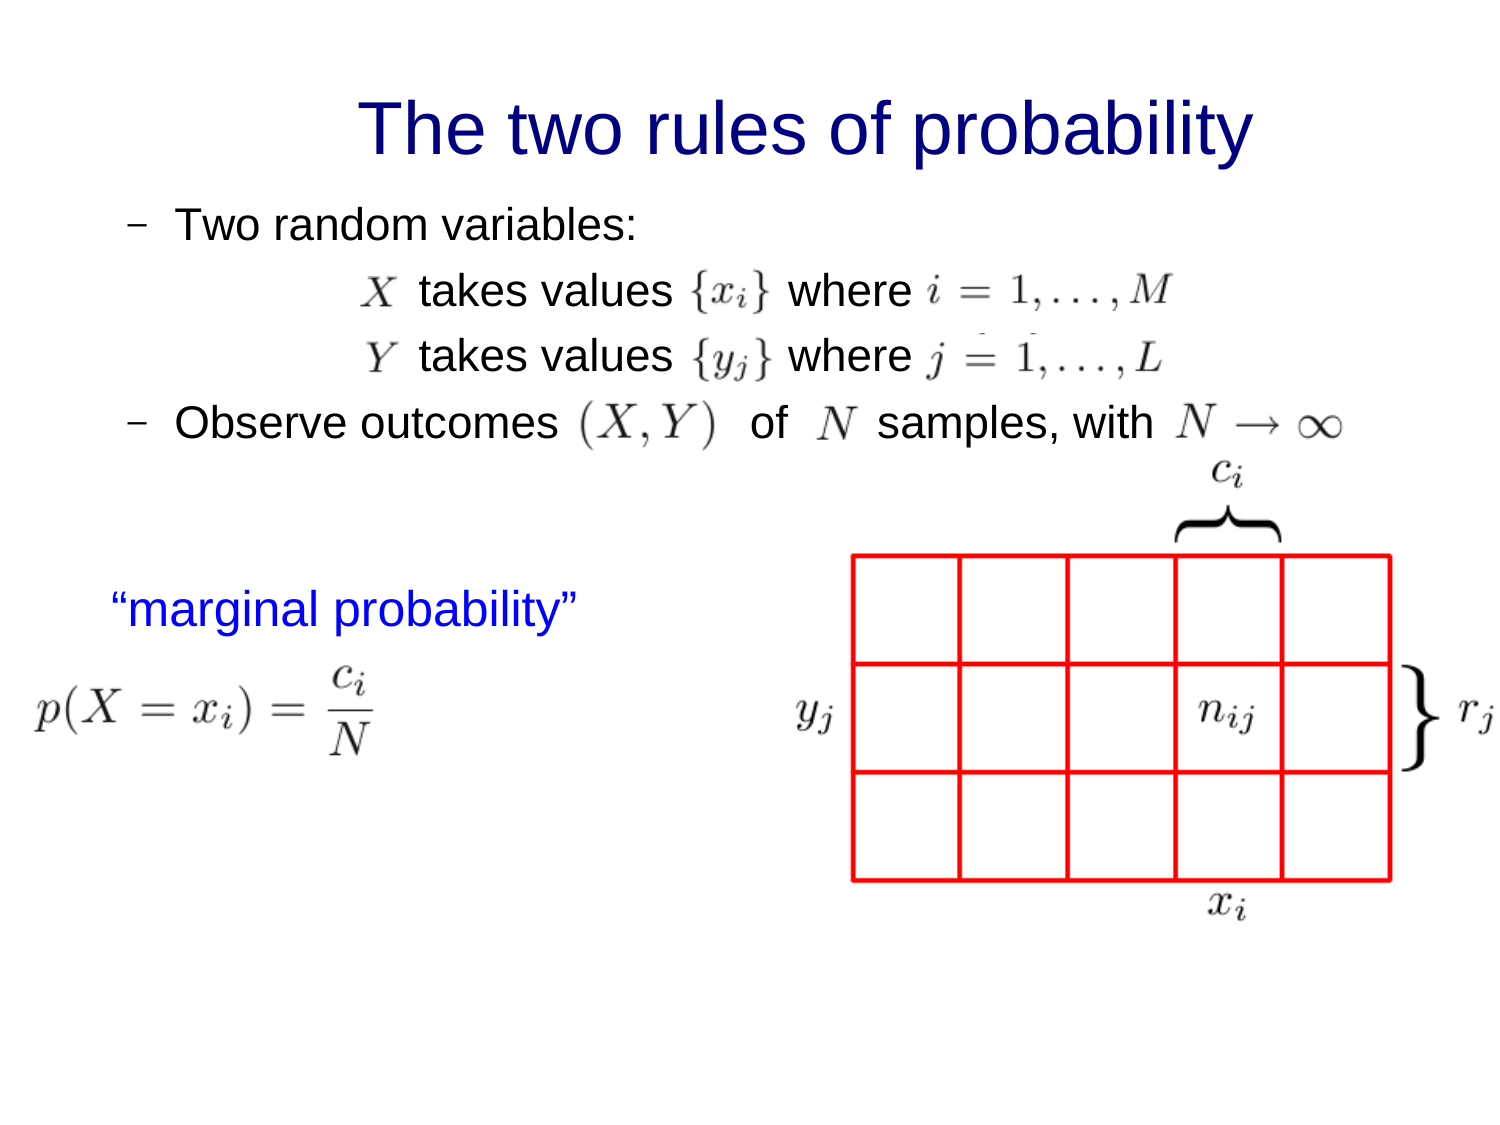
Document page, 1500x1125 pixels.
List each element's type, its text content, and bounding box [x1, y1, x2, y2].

picture [578, 390, 719, 457]
picture [926, 267, 1174, 311]
picture [1166, 393, 1348, 454]
picture [684, 261, 772, 319]
title The two rules of probability [149, 65, 1463, 179]
picture [363, 337, 401, 377]
picture [690, 329, 772, 388]
list Two random variables: takes values where takes values where Observe outcomes of samples, with [37, 187, 1500, 1125]
picture [810, 396, 865, 451]
text_box “marginal probability” [96, 569, 593, 645]
picture [787, 455, 1500, 927]
picture [32, 661, 380, 765]
picture [924, 333, 1164, 384]
picture [360, 267, 399, 313]
